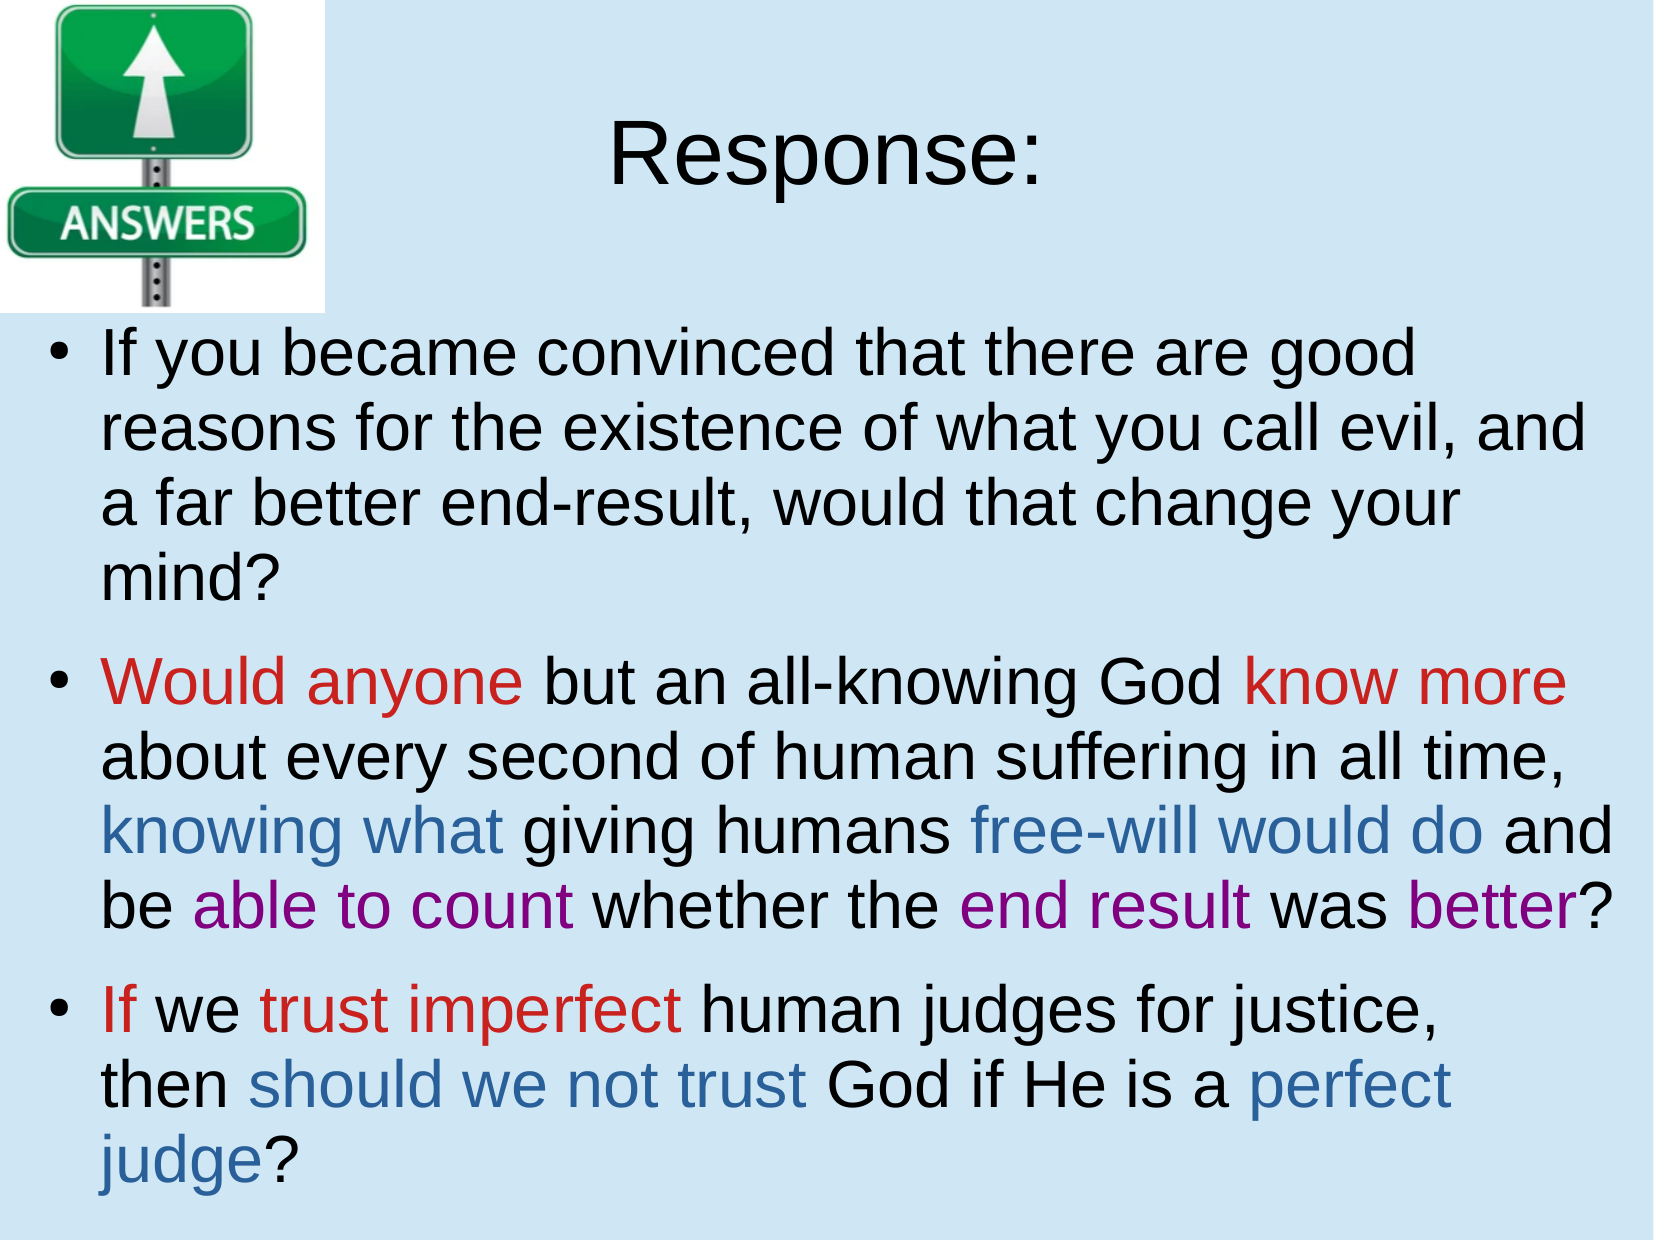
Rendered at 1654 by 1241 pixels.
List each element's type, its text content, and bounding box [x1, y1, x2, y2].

picture [0, 0, 325, 313]
title Response: [325, 49, 1571, 257]
list If you became convinced that there are good reasons for the existence of what you call evil, and a far better end-result, would that change your mind? Would anyone but an all-knowing God know more about every second of human suffering in all time, knowing what giving humans free-will would do and be able to count whether the end result was better? If we trust imperfect human judges for justice, then should we not trust God if He is a perfect judge? [29, 315, 1625, 1197]
